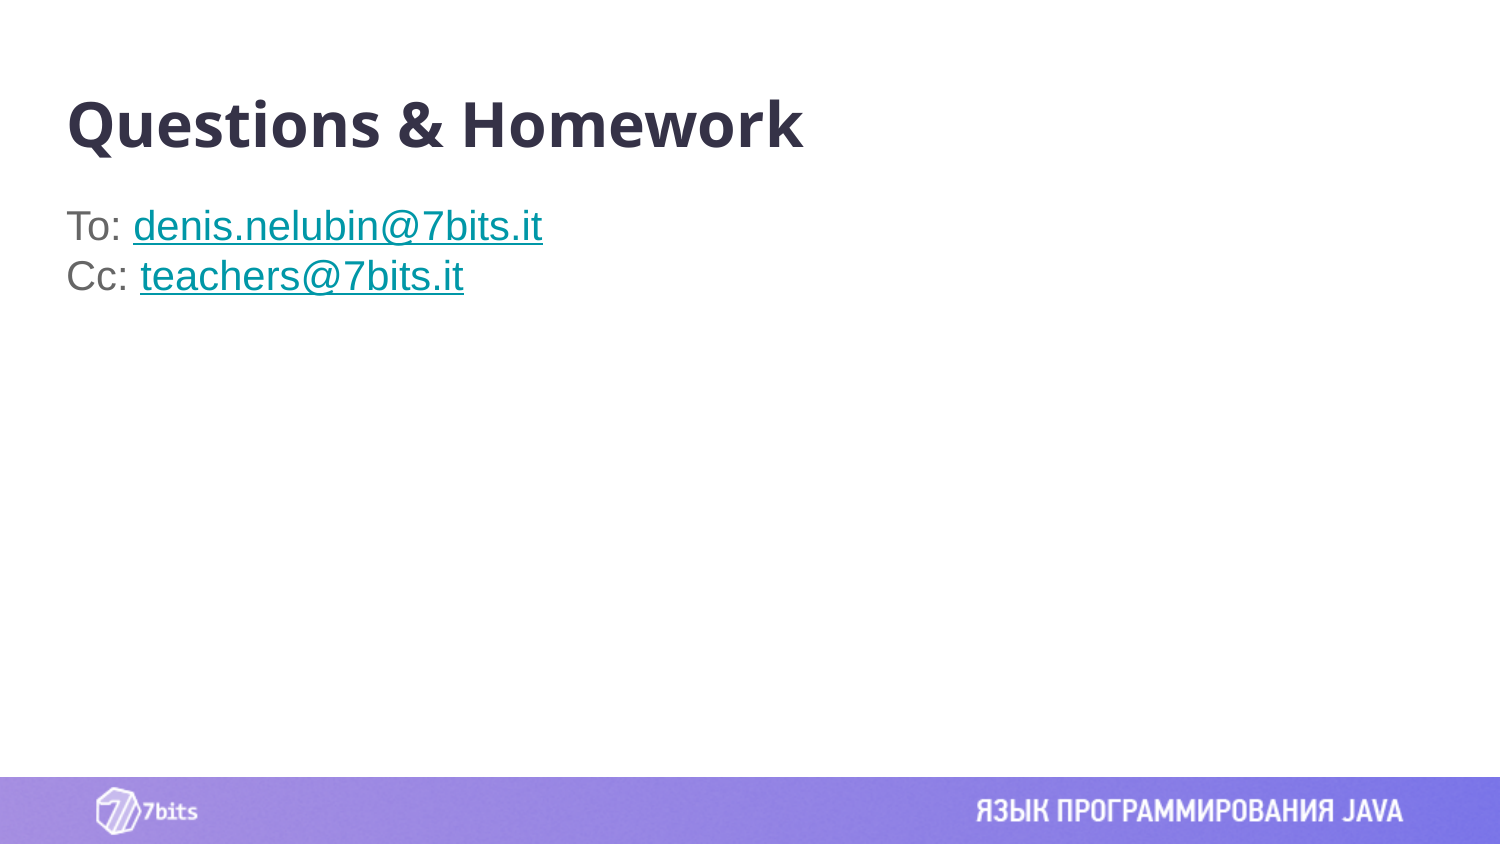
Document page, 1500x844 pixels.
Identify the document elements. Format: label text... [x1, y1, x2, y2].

title Questions & Homework [51, 69, 1449, 164]
list To: denis.nelubin@7bits.it Cc: teachers@7bits.it [51, 184, 1449, 745]
picture [0, 777, 1500, 844]
